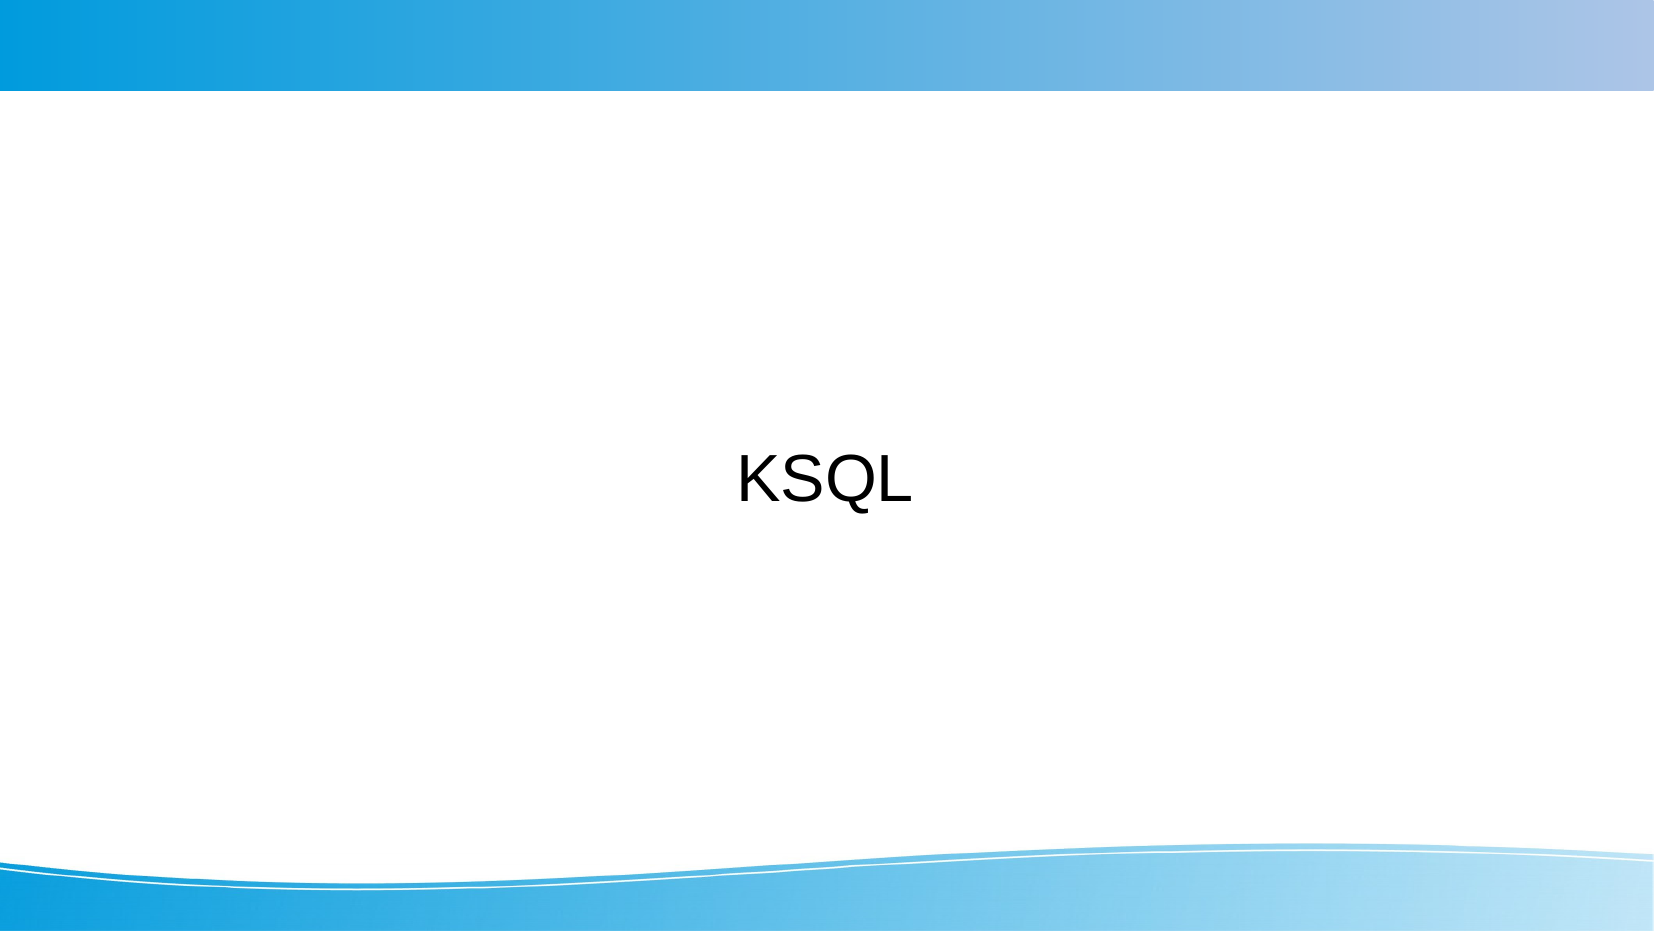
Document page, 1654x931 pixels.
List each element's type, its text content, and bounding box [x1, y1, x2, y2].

subtitle KSQL [60, 123, 1591, 833]
picture [0, 843, 1654, 931]
